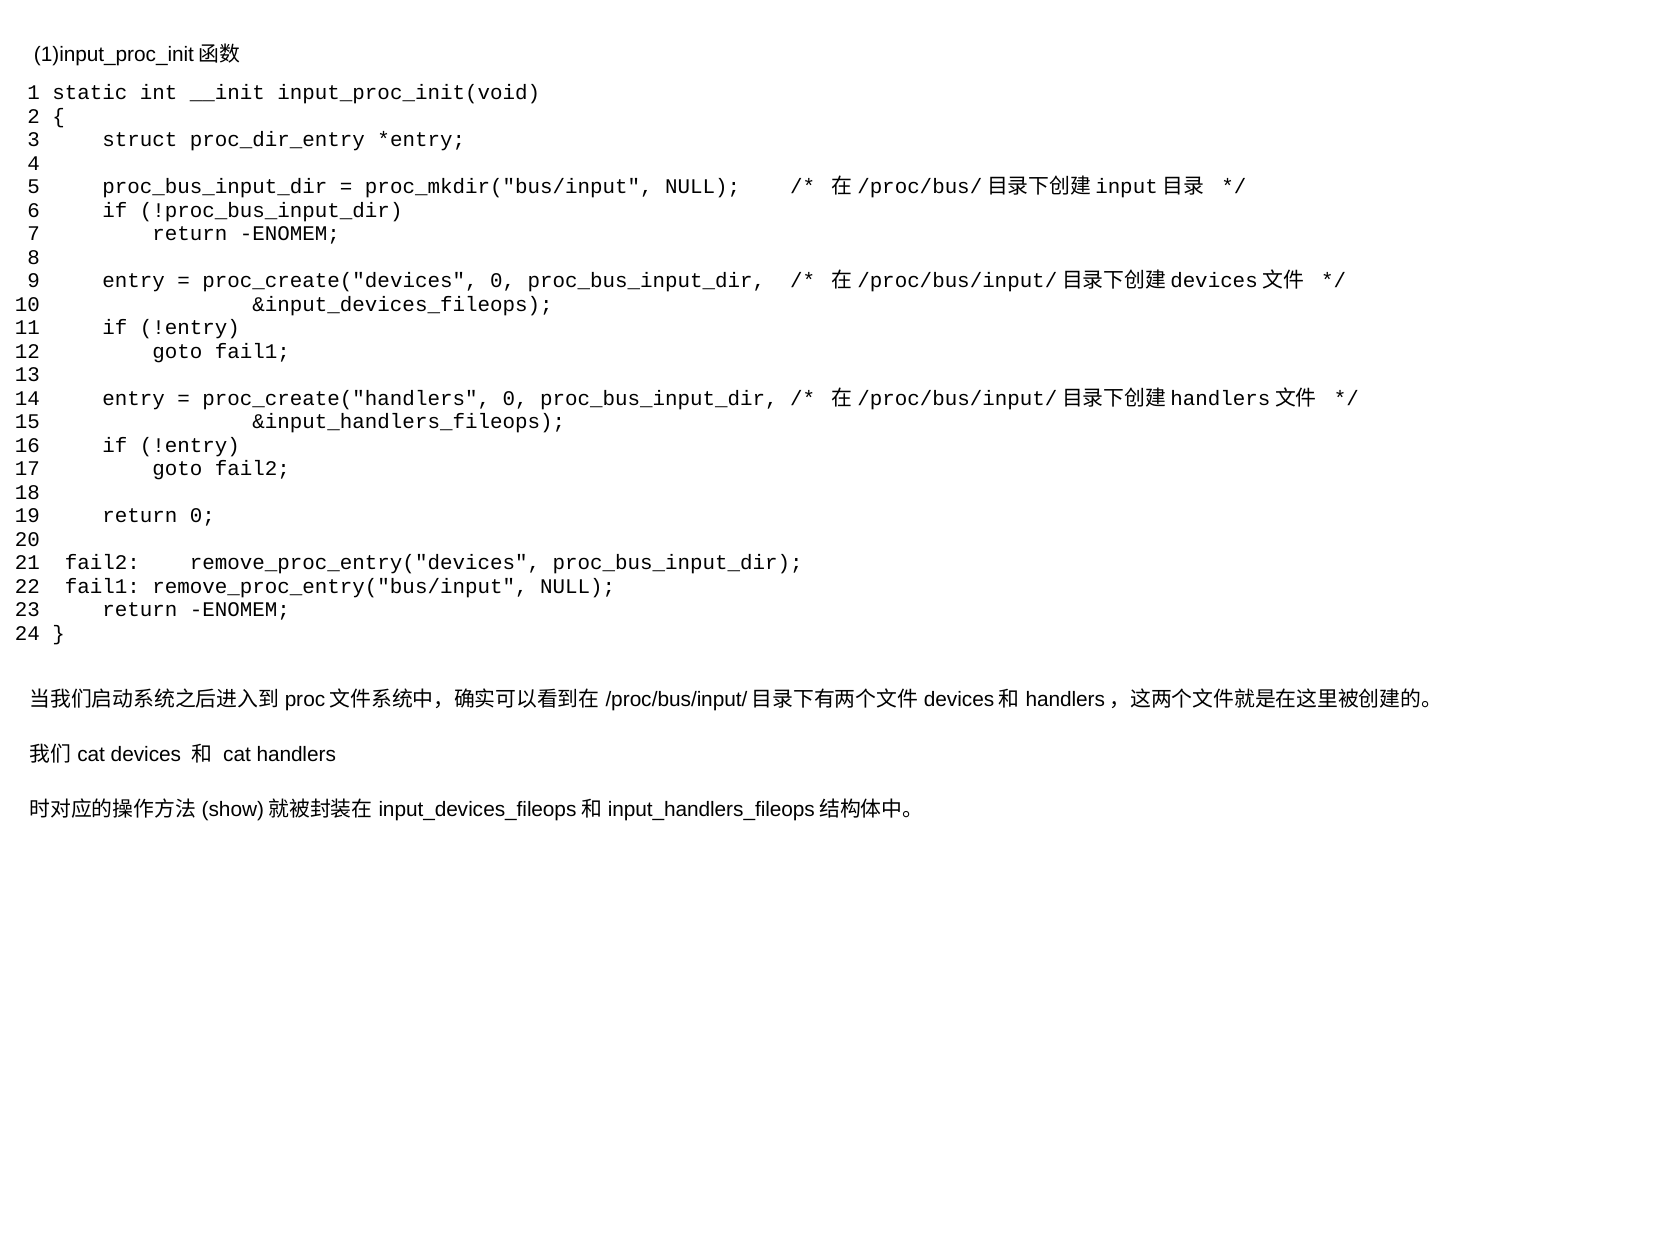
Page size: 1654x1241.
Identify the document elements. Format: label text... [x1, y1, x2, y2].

text_box 当我们启动系统之后进入到proc文件系统中，确实可以看到在/proc/bus/input/目录下有两个文件devices和handlers，这两个文件就是在这里被创建的。 我们cat devices 和 cat handlers 时对应的操作方法(show)就被封装在input_devices_fileops和input_handlers_fileops结构体中。 [15, 675, 1654, 881]
text_box 1 static int __init input_proc_init(void) 2 { 3 struct proc_dir_entry *entry; 4 5 proc_bus_input_dir = proc_mkdir("bus/input", NULL); /* 在/proc/bus/目录下创建input目录 */ 6 if (!proc_bus_input_dir) 7 return -ENOMEM; 8 9 entry = proc_create("devices", 0, proc_bus_input_dir, /* 在/proc/bus/input/目录下创建devices文件 */ 10 &input_devices_fileops); 11 if (!entry) 12 goto fail1; 13 14 entry = proc_create("handlers", 0, proc_bus_input_dir, /* 在/proc/bus/input/目录下创建handlers文件 */ 15 &input_handlers_fileops); 16 if (!entry) 17 goto fail2; 18 19 return 0; 20 21 fail2: remove_proc_entry("devices", proc_bus_input_dir); 22 fail1: remove_proc_entry("bus/input", NULL); 23 return -ENOMEM; 24 } [0, 75, 1374, 654]
text_box (1)input_proc_init函数 [19, 30, 256, 75]
